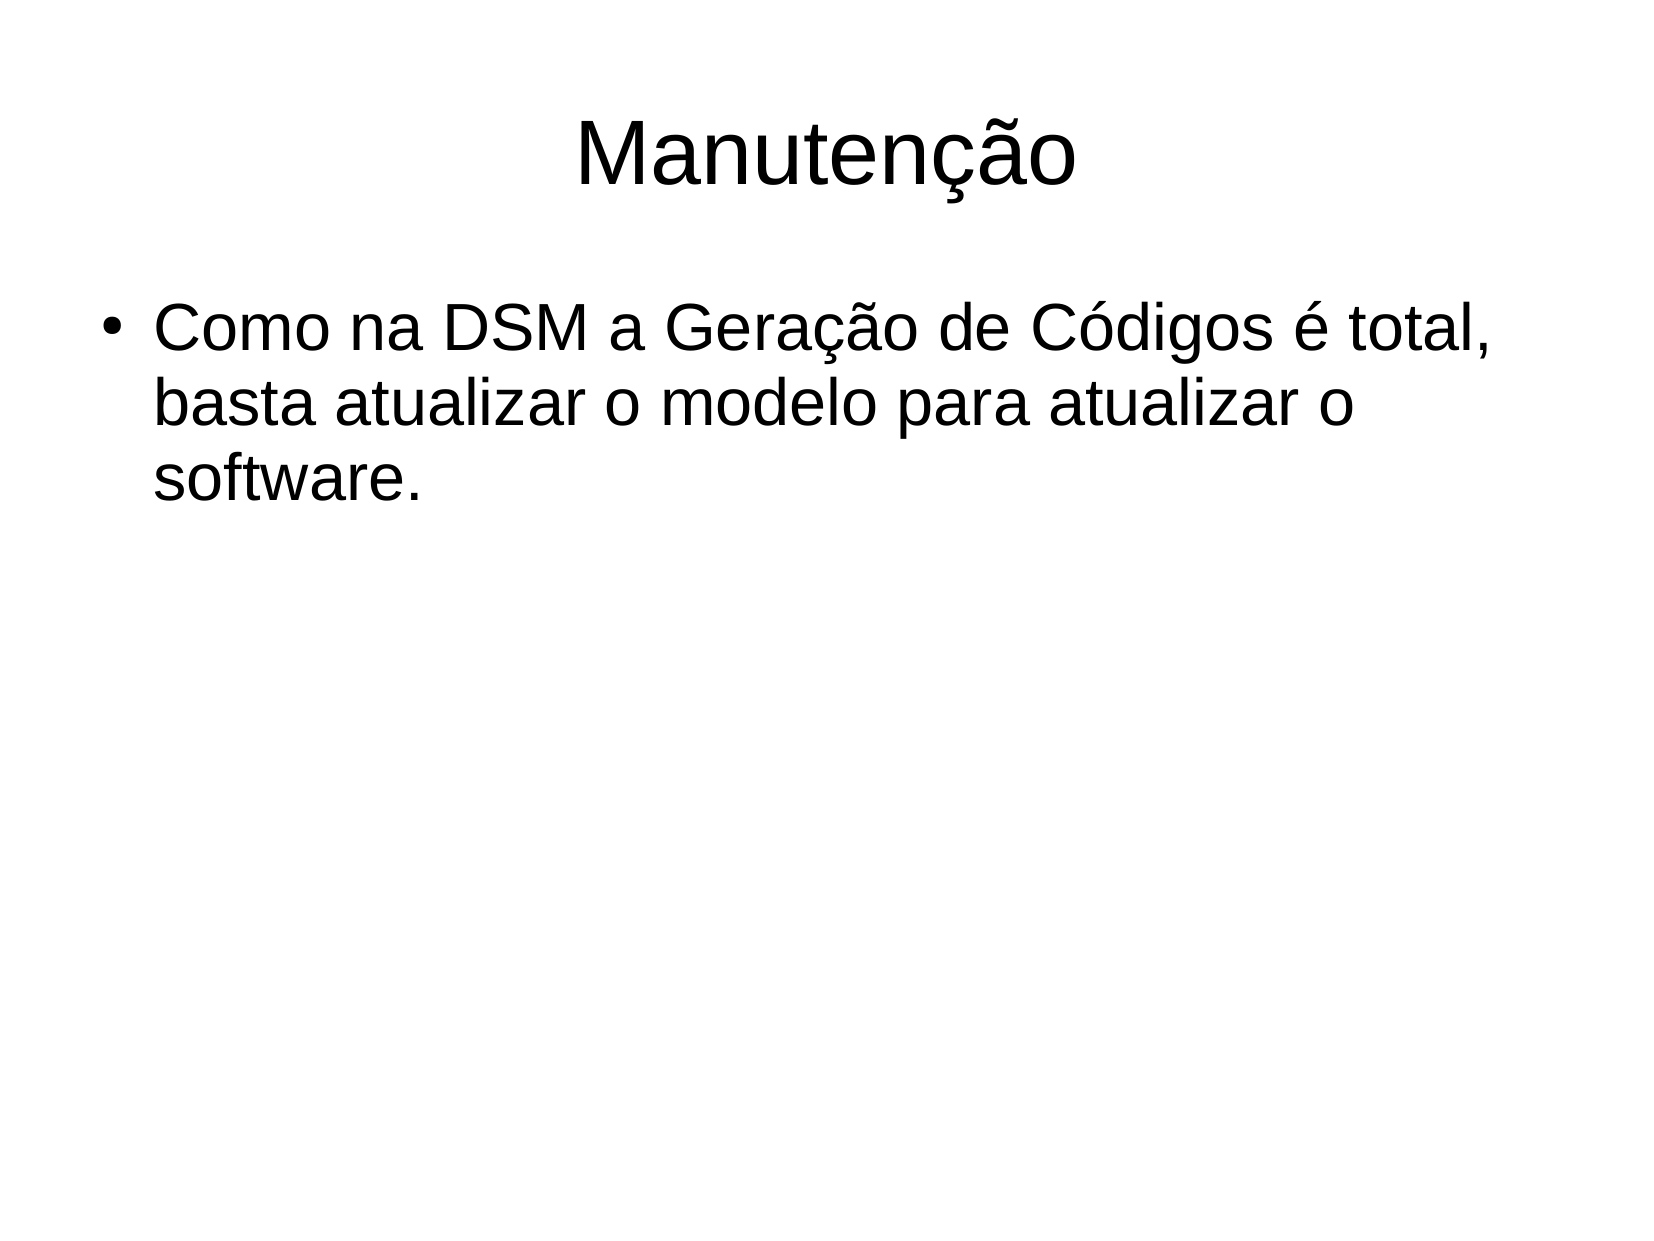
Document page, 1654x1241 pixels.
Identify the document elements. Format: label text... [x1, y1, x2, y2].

list Como na DSM a Geração de Códigos é total, basta atualizar o modelo para atualizar o software. [82, 290, 1571, 1094]
title Manutenção [82, 56, 1571, 250]
